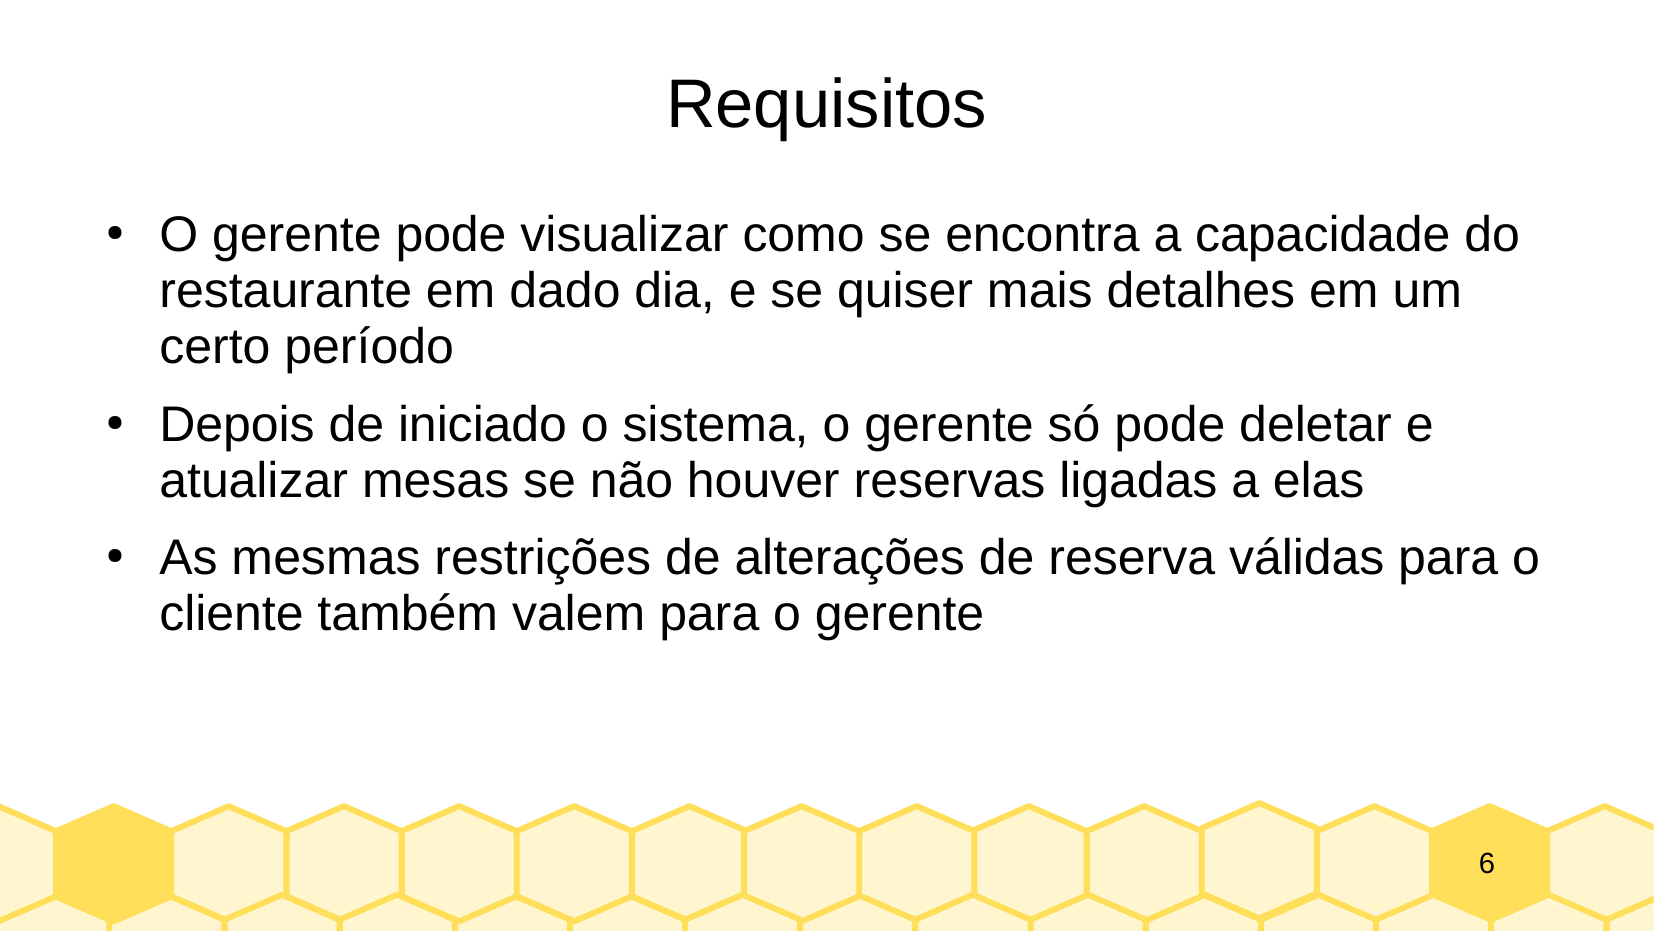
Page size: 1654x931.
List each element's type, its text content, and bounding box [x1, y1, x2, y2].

title Requisitos [88, 29, 1565, 178]
list O gerente pode visualizar como se encontra a capacidade do restaurante em dado dia, e se quiser mais detalhes em um certo período Depois de iniciado o sistema, o gerente só pode deletar e atualizar mesas se não houver reservas ligadas a elas As mesmas restrições de alterações de reserva válidas para o cliente também valem para o gerente [88, 206, 1565, 739]
